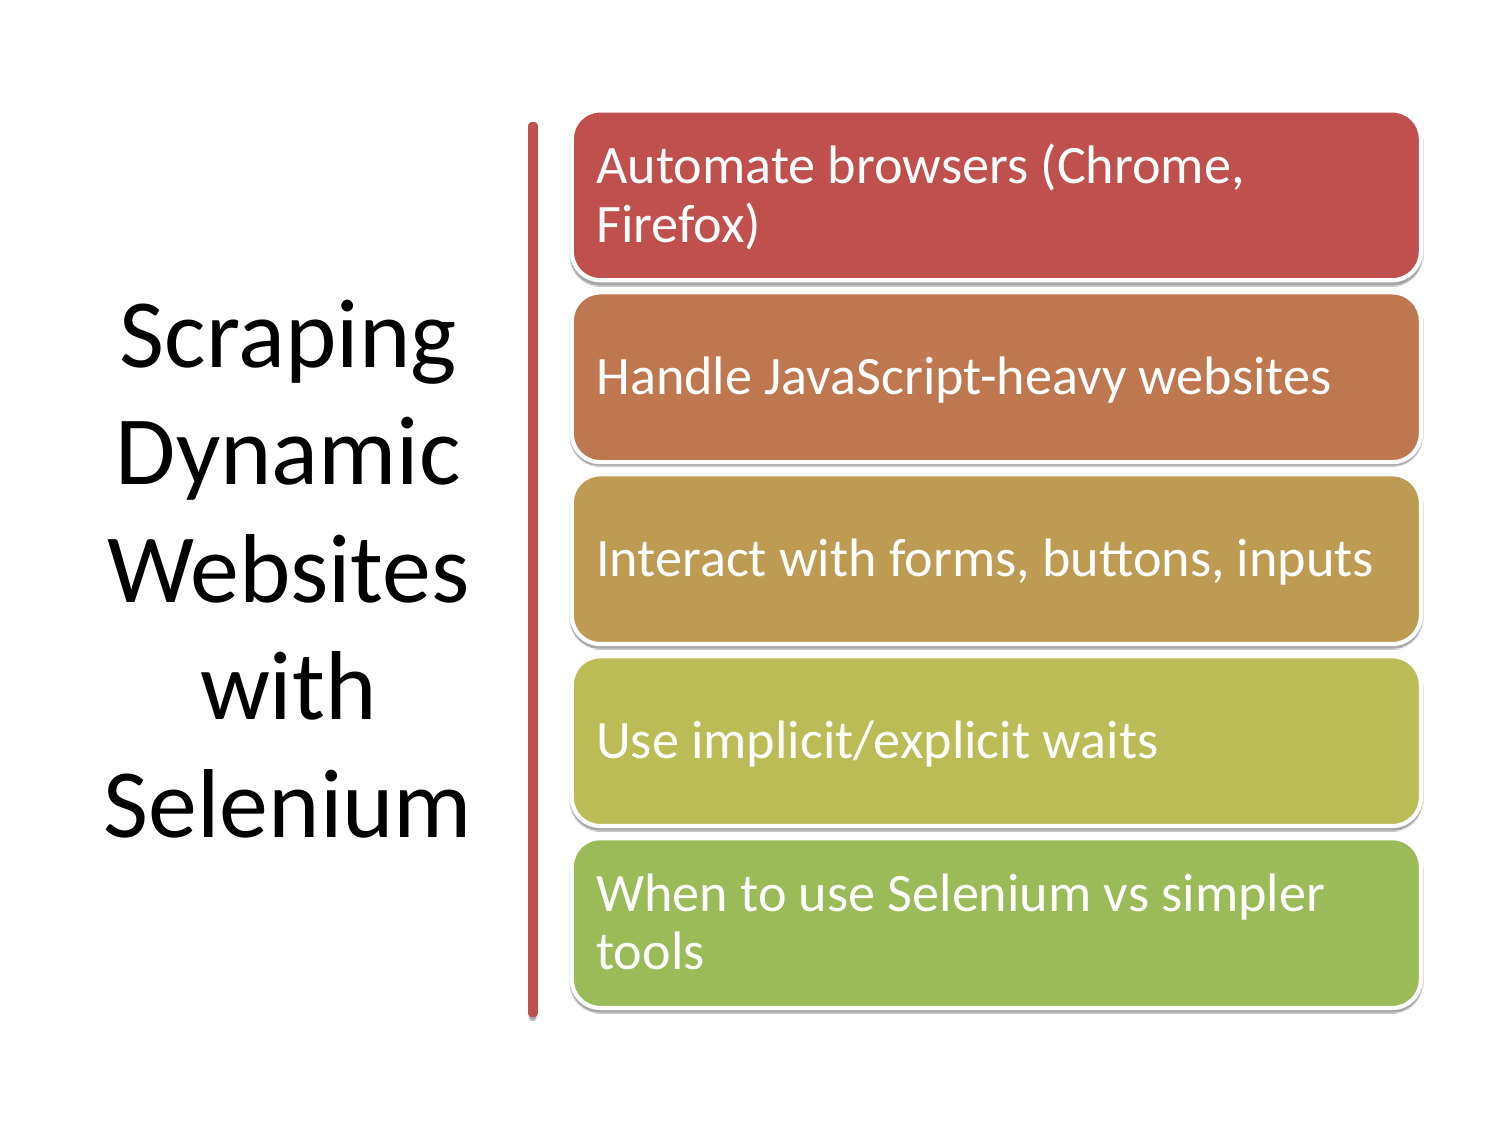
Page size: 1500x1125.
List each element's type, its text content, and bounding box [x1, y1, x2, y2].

text_box Handle JavaScript-heavy websites [571, 292, 1421, 463]
text_box Interact with forms, buttons, inputs [571, 474, 1421, 645]
text_box When to use Selenium vs simpler tools [571, 838, 1421, 1008]
text_box Automate browsers (Chrome, Firefox) [571, 110, 1421, 281]
title Scraping Dynamic Websites with Selenium [78, 105, 499, 1022]
text_box Use implicit/explicit waits [571, 656, 1421, 827]
